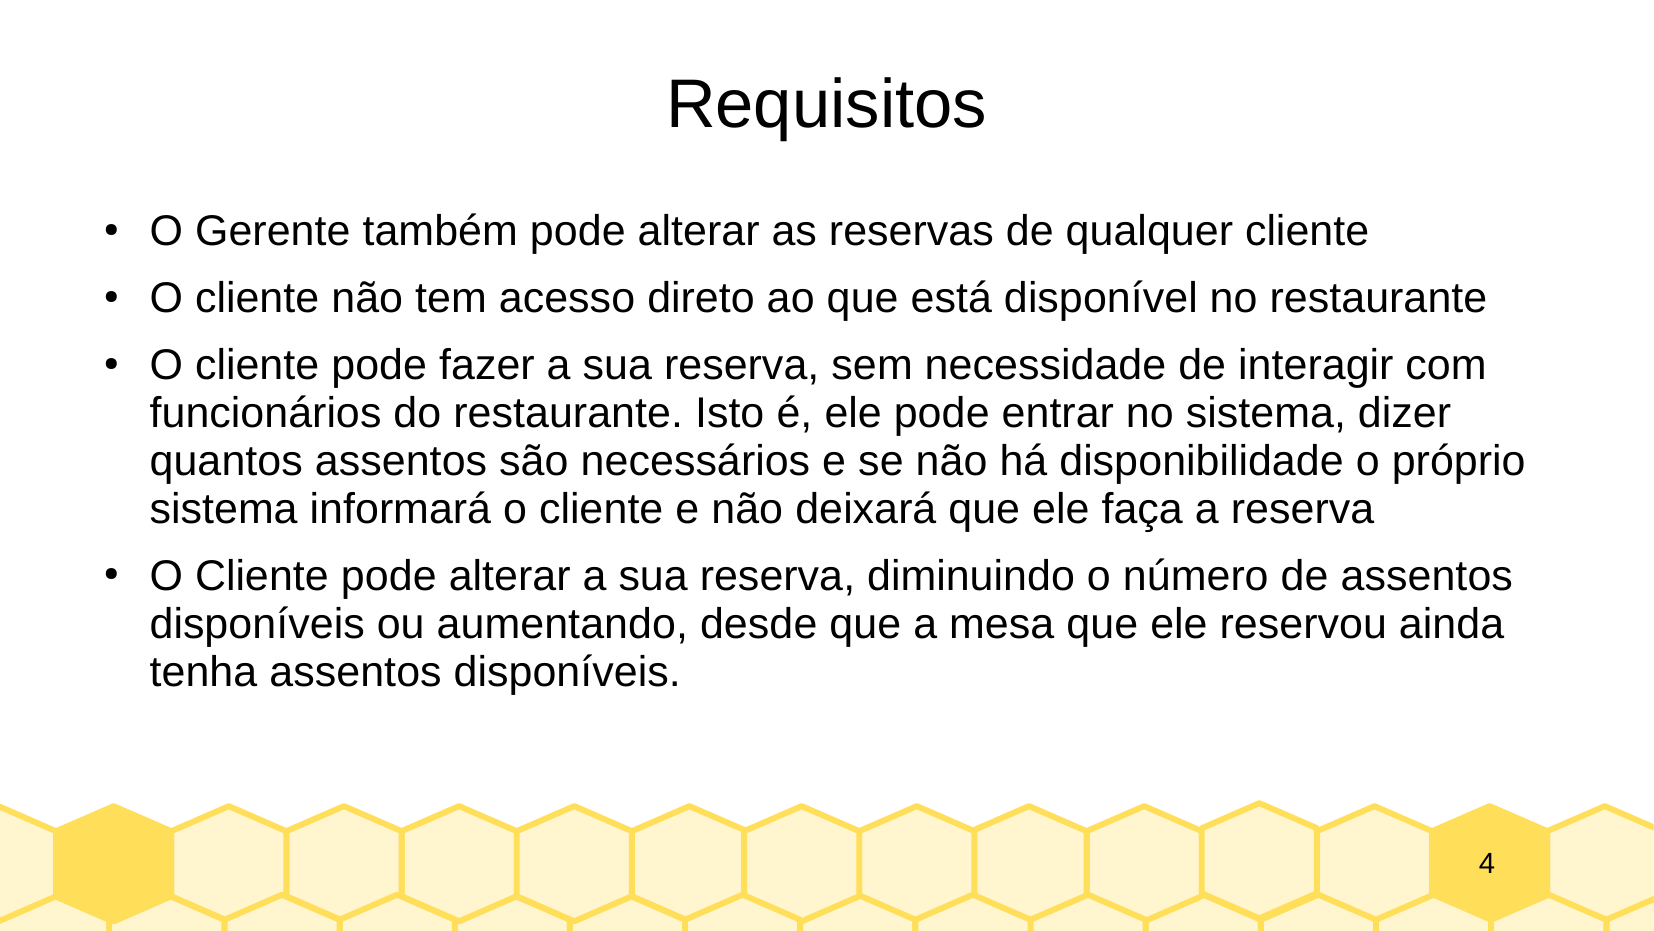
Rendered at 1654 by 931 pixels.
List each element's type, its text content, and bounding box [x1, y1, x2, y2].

title Requisitos [88, 29, 1565, 178]
list O Gerente também pode alterar as reservas de qualquer cliente O cliente não tem acesso direto ao que está disponível no restaurante O cliente pode fazer a sua reserva, sem necessidade de interagir com funcionários do restaurante. Isto é, ele pode entrar no sistema, dizer quantos assentos são necessários e se não há disponibilidade o próprio sistema informará o cliente e não deixará que ele faça a reserva O Cliente pode alterar a sua reserva, diminuindo o número de assentos disponíveis ou aumentando, desde que a mesa que ele reservou ainda tenha assentos disponíveis. [88, 206, 1565, 739]
